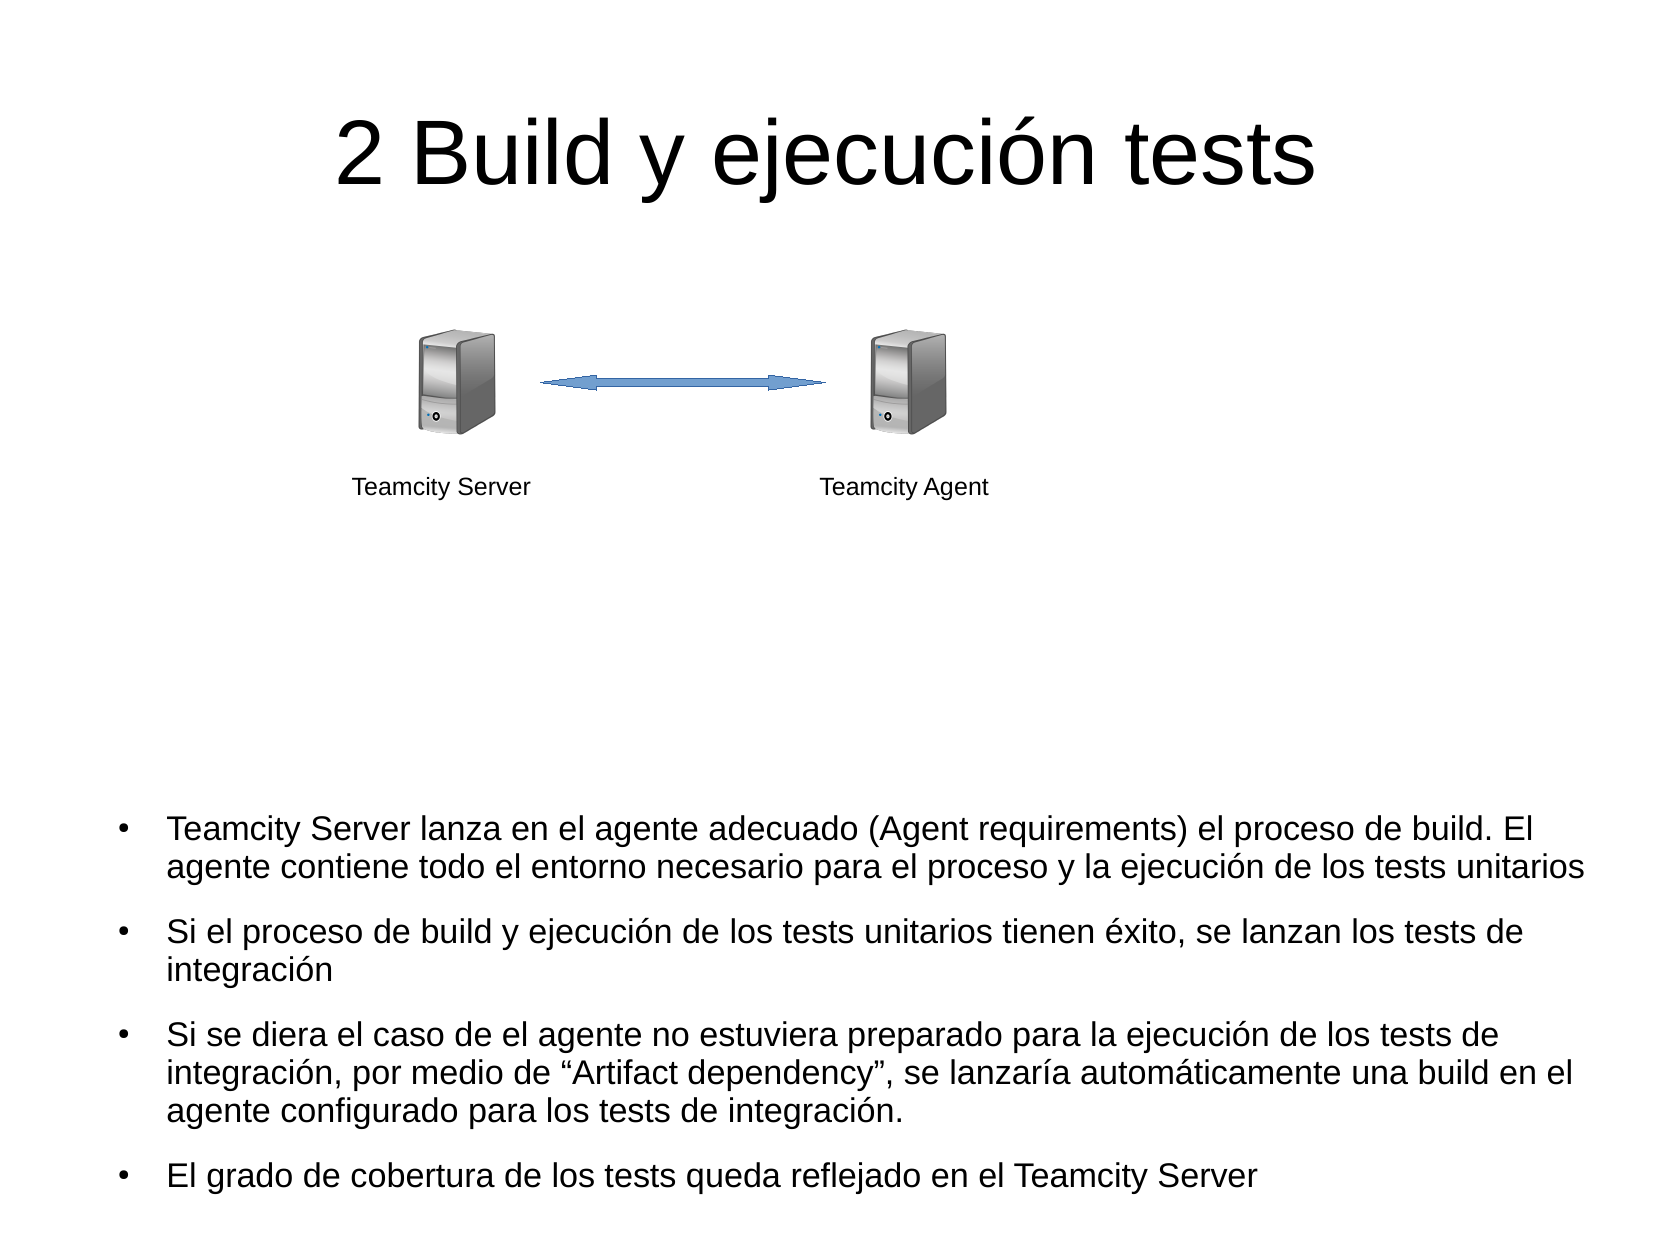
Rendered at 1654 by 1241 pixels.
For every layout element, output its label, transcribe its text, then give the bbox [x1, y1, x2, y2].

text_box [540, 375, 826, 391]
text_box Teamcity Agent [804, 465, 1120, 508]
list Teamcity Server lanza en el agente adecuado (Agent requirements) el proceso de build. El agente contiene todo el entorno necesario para el proceso y la ejecución de los tests unitarios Si el proceso de build y ejecución de los tests unitarios tienen éxito, se lanzan los tests de integración Si se diera el caso de el agente no estuviera preparado para la ejecución de los tests de integración, por medio de “Artifact dependency”, se lanzaría automáticamente una build en el agente configurado para los tests de integración. El grado de cobertura de los tests queda reflejado en el Teamcity Server [101, 810, 1591, 1231]
picture [418, 329, 496, 436]
picture [870, 329, 947, 436]
text_box Teamcity Server [336, 465, 577, 511]
title 2 Build y ejecución tests [82, 49, 1571, 257]
